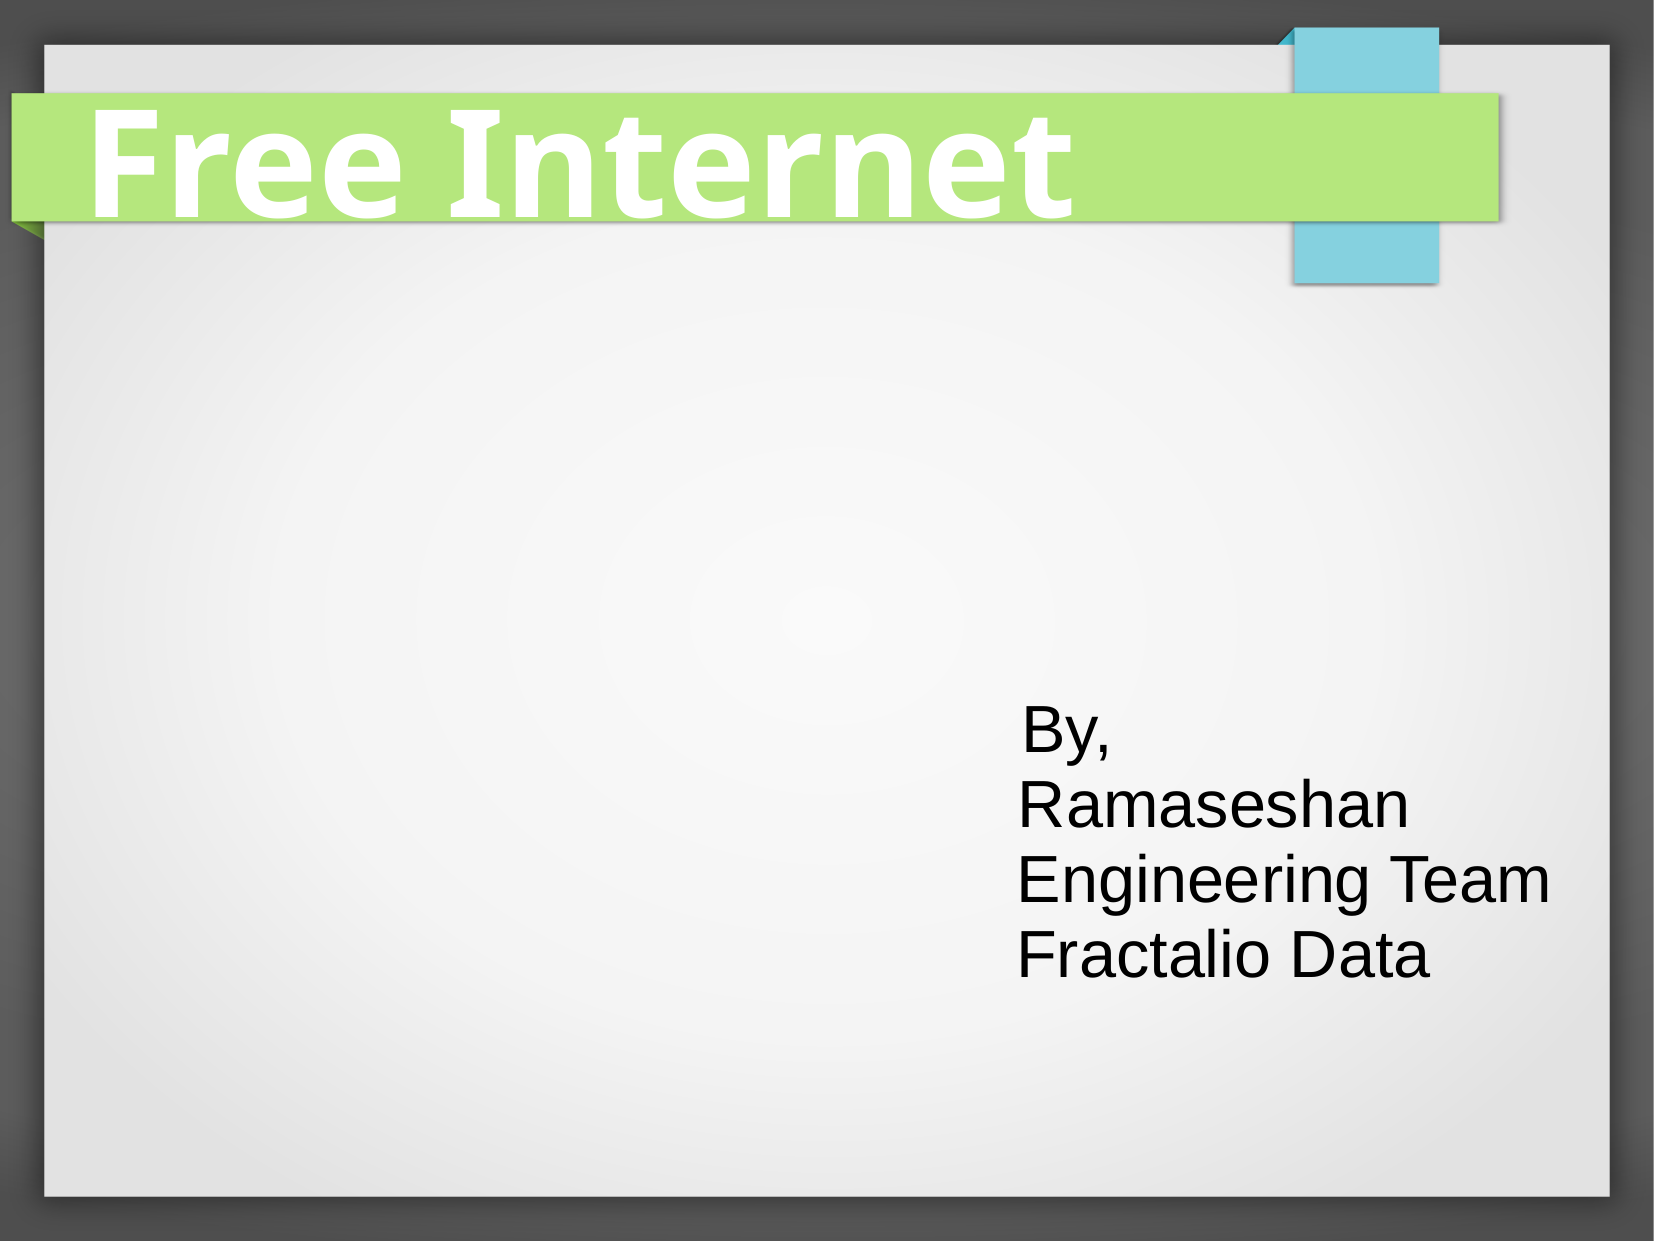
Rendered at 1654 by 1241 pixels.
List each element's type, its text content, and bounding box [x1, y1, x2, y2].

subtitle By, Ramaseshan Engineering Team Fractalio Data [82, 295, 1571, 1015]
picture [0, 0, 1654, 1241]
title Free Internet [82, 35, 1548, 284]
